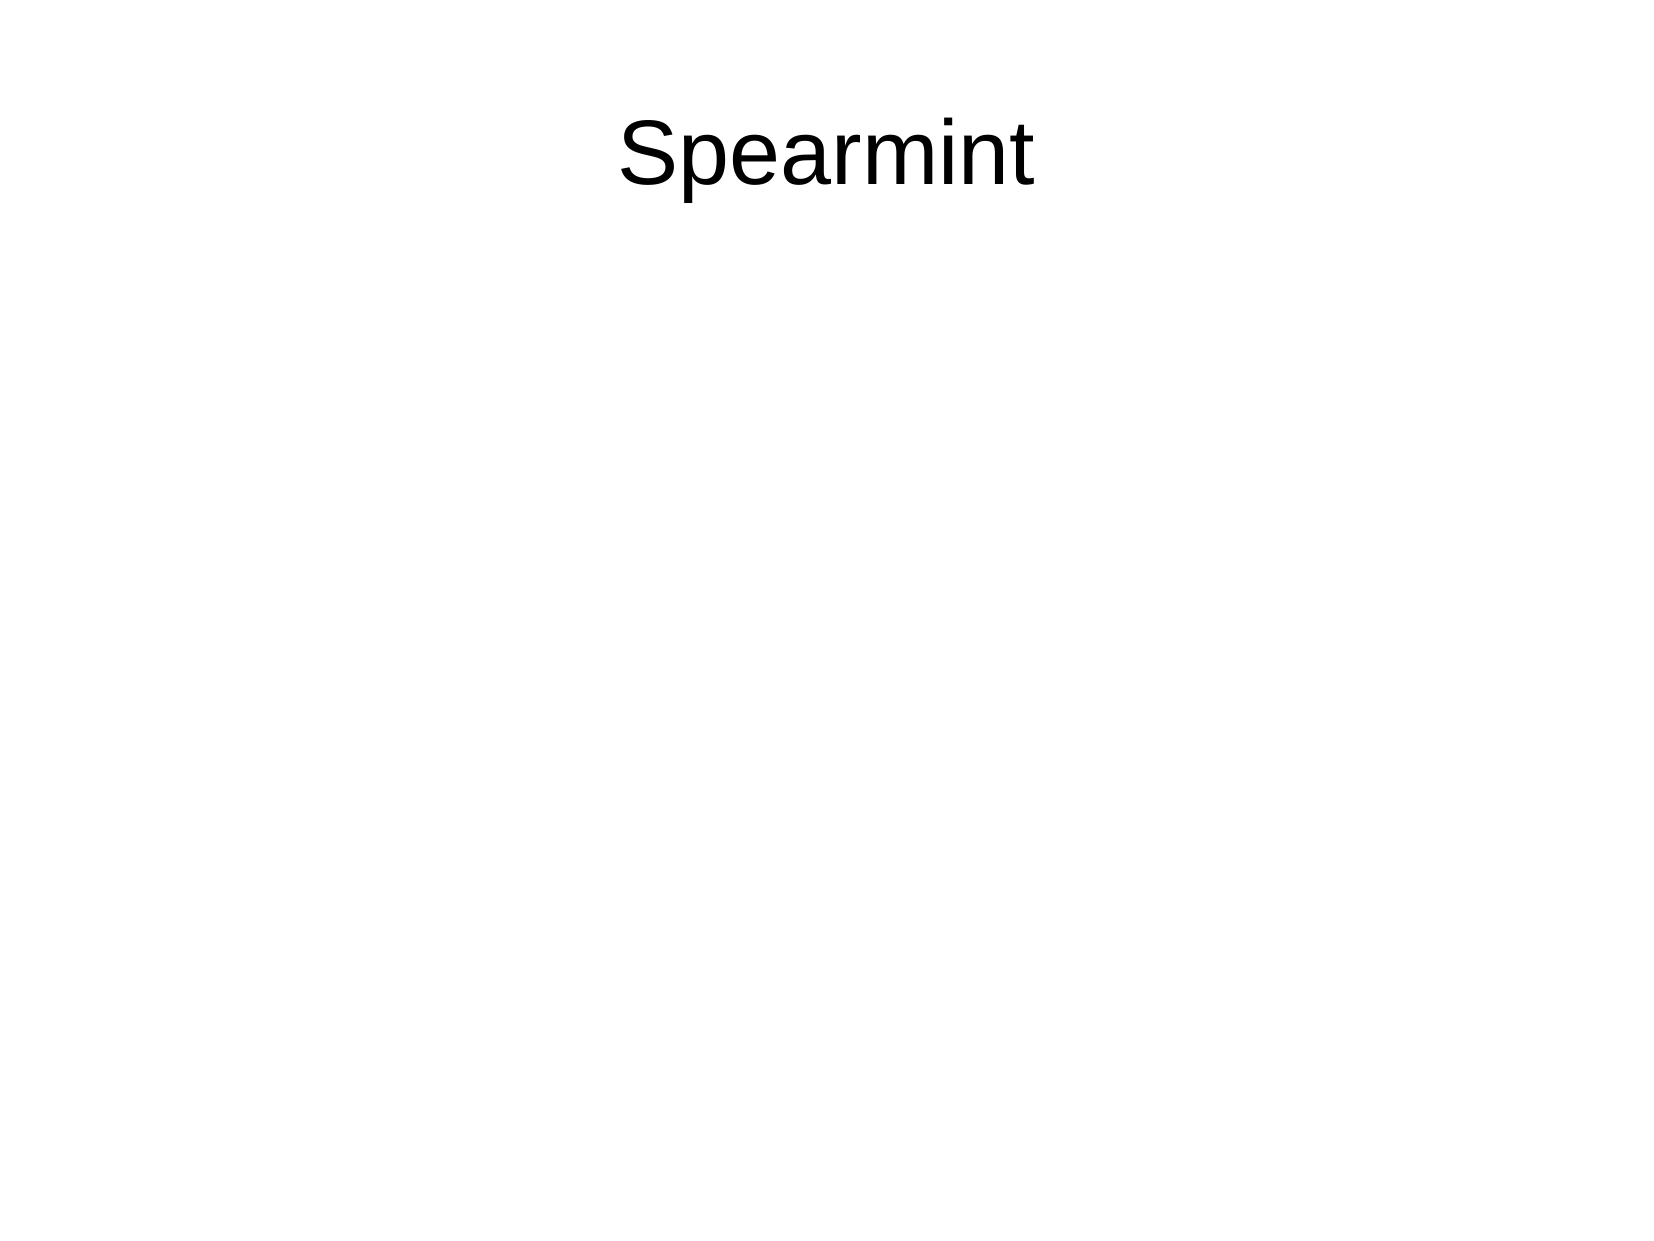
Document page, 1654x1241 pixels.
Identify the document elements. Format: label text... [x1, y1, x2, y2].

title Spearmint [82, 49, 1571, 257]
